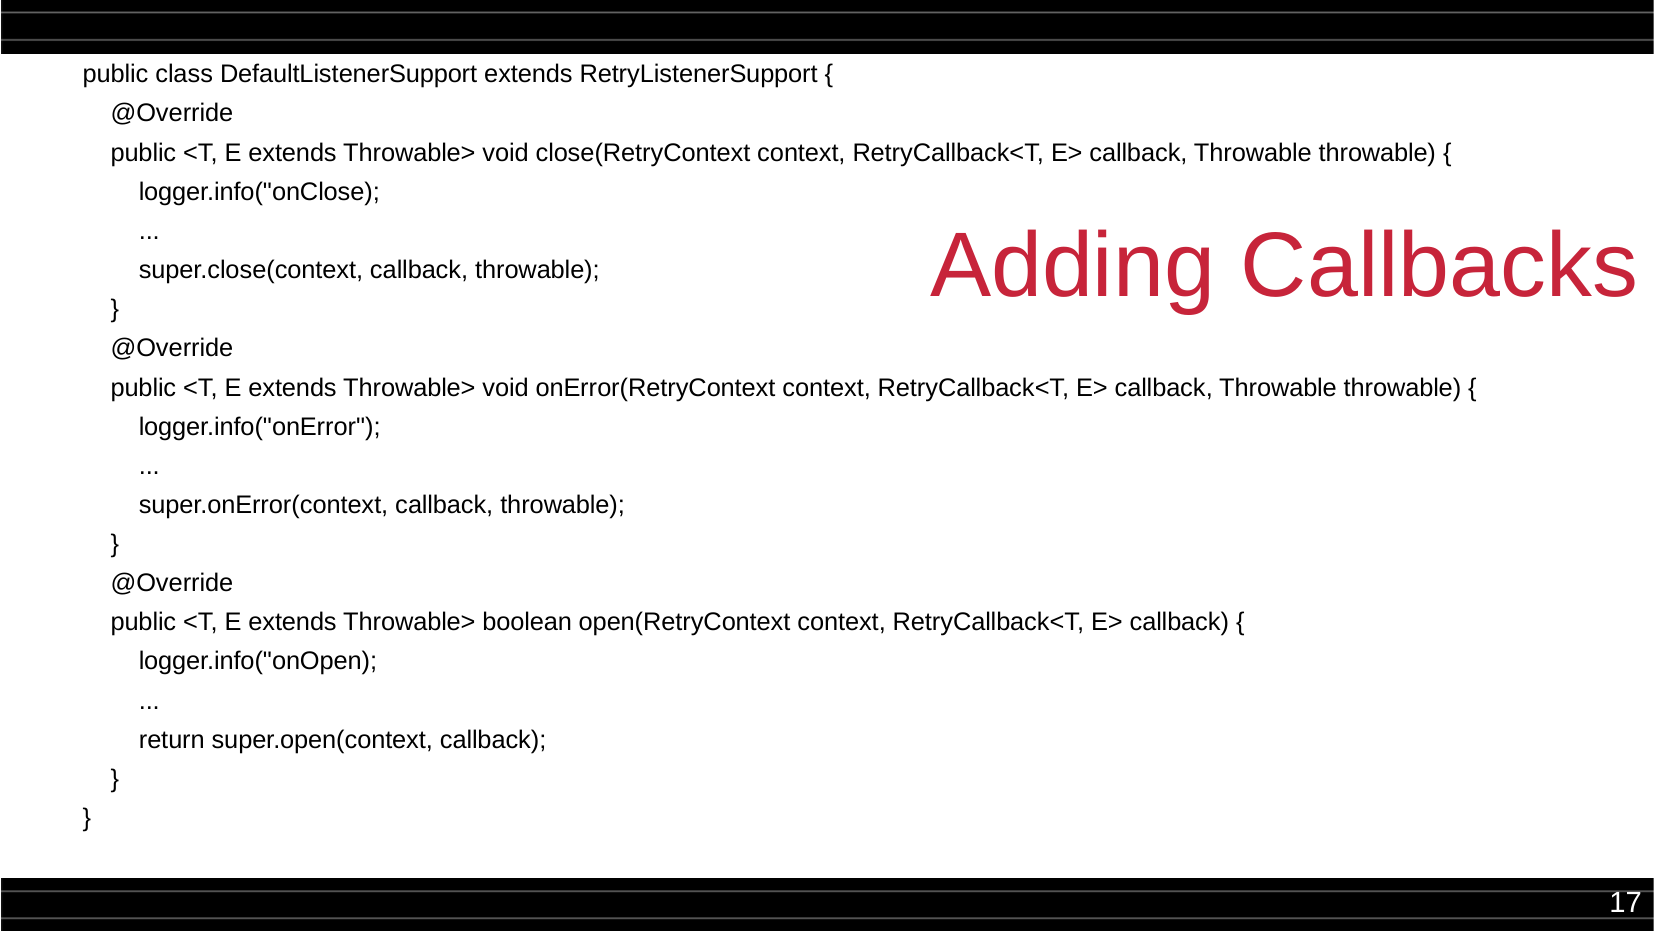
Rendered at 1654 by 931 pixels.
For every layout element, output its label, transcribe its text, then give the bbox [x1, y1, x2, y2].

picture [1, 878, 1654, 931]
list public class DefaultListenerSupport extends RetryListenerSupport { @Override public <T, E extends Throwable> void close(RetryContext context, RetryCallback<T, E> callback, Throwable throwable) { logger.info("onClose); ... super.close(context, callback, throwable); } @Override public <T, E extends Throwable> void onError(RetryContext context, RetryCallback<T, E> callback, Throwable throwable) { logger.info("onError"); ... super.onError(context, callback, throwable); } @Override public <T, E extends Throwable> boolean open(RetryContext context, RetryCallback<T, E> callback) { logger.info("onOpen); ... return super.open(context, callback); } } [82, 60, 1516, 851]
picture [1, 0, 1654, 54]
title Adding Callbacks [1516, 162, 1654, 368]
